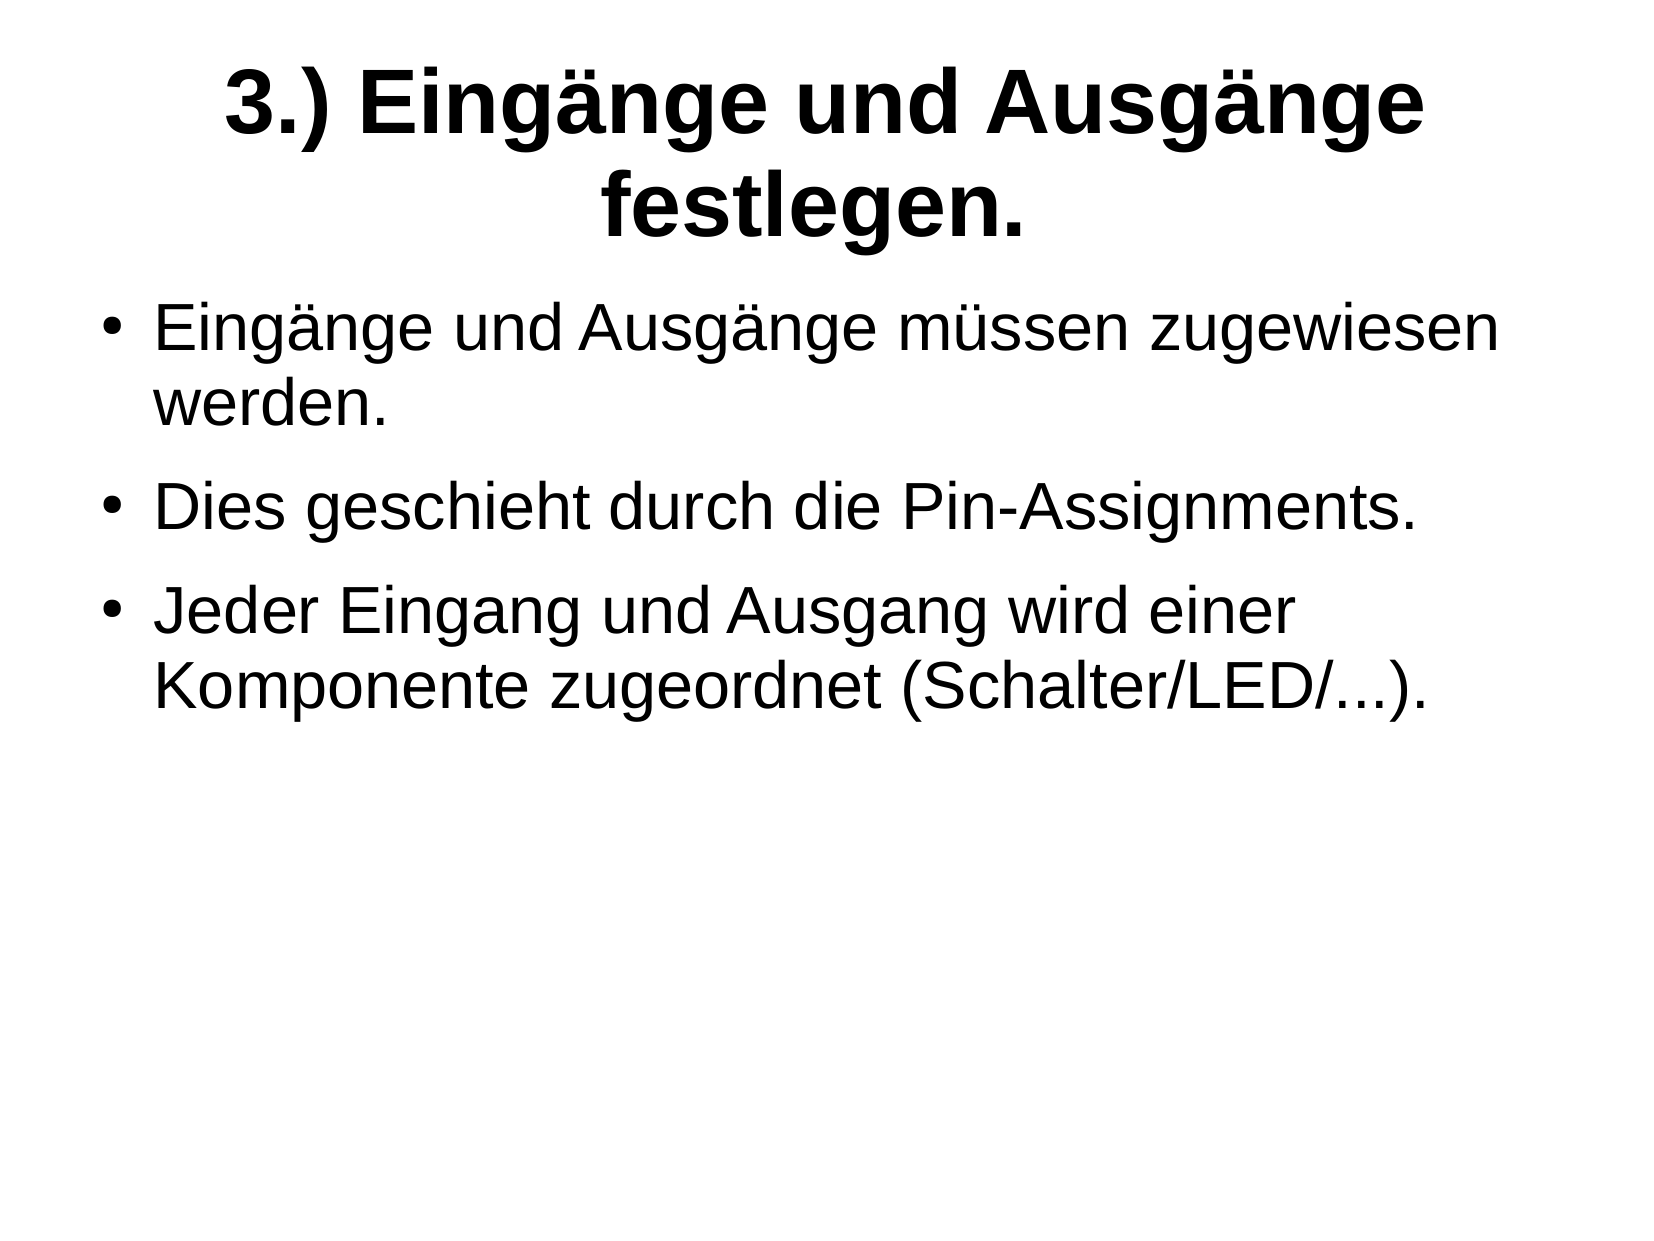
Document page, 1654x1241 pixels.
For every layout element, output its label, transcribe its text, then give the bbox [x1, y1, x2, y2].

list Eingänge und Ausgänge müssen zugewiesen werden. Dies geschieht durch die Pin-Assignments. Jeder Eingang und Ausgang wird einer Komponente zugeordnet (Schalter/LED/...). [82, 290, 1571, 1010]
title 3.) Eingänge und Ausgänge festlegen. [82, 45, 1571, 261]
